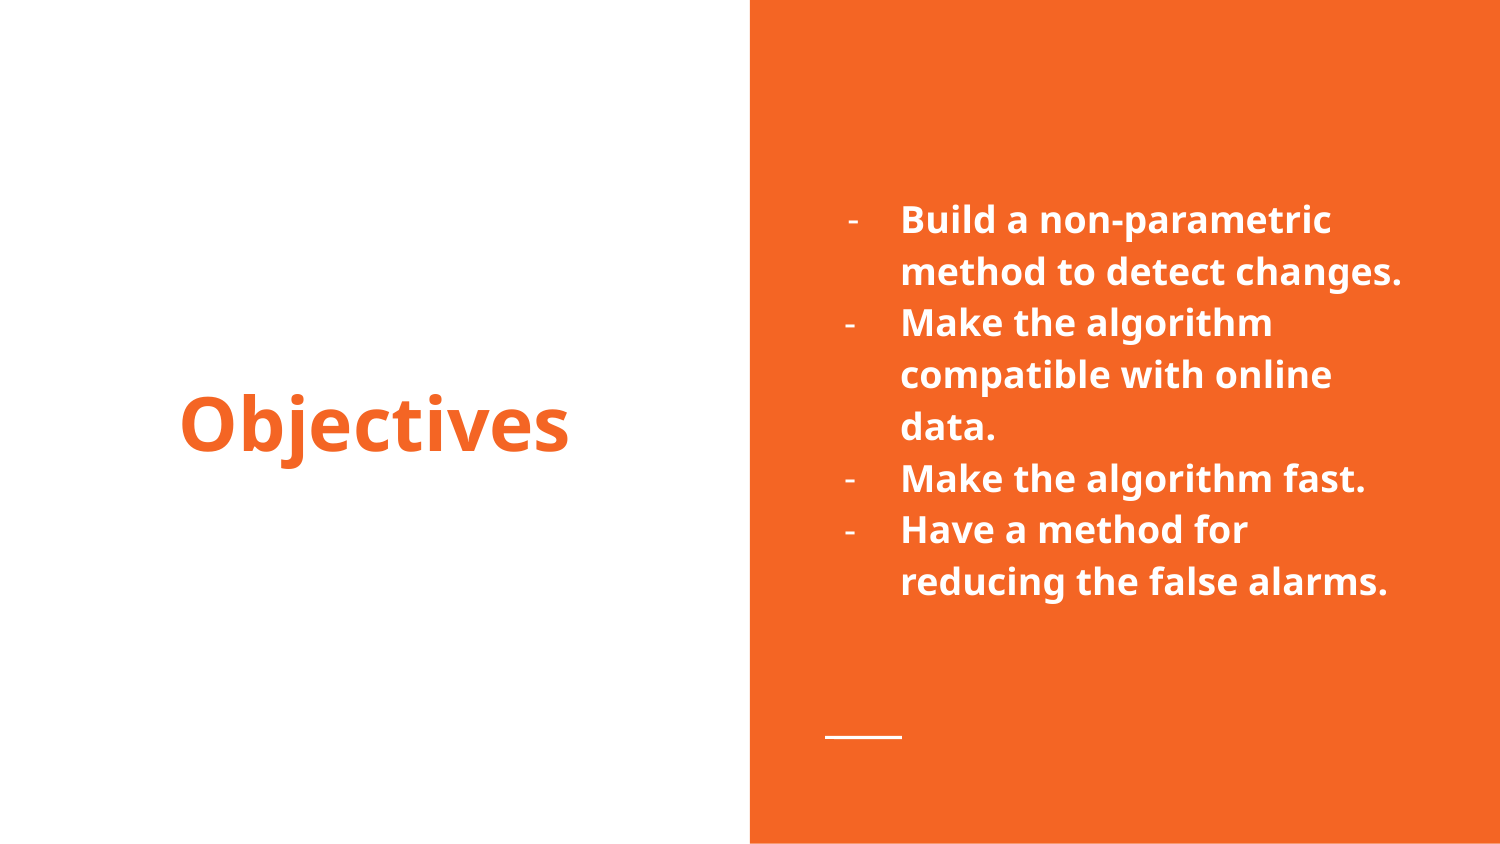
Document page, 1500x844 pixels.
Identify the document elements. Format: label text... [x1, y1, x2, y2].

list Build a non-parametric method to detect changes. Make the algorithm compatible with online data. Make the algorithm fast. Have a method for reducing the false alarms. [810, 118, 1440, 725]
title Objectives [43, 313, 708, 530]
